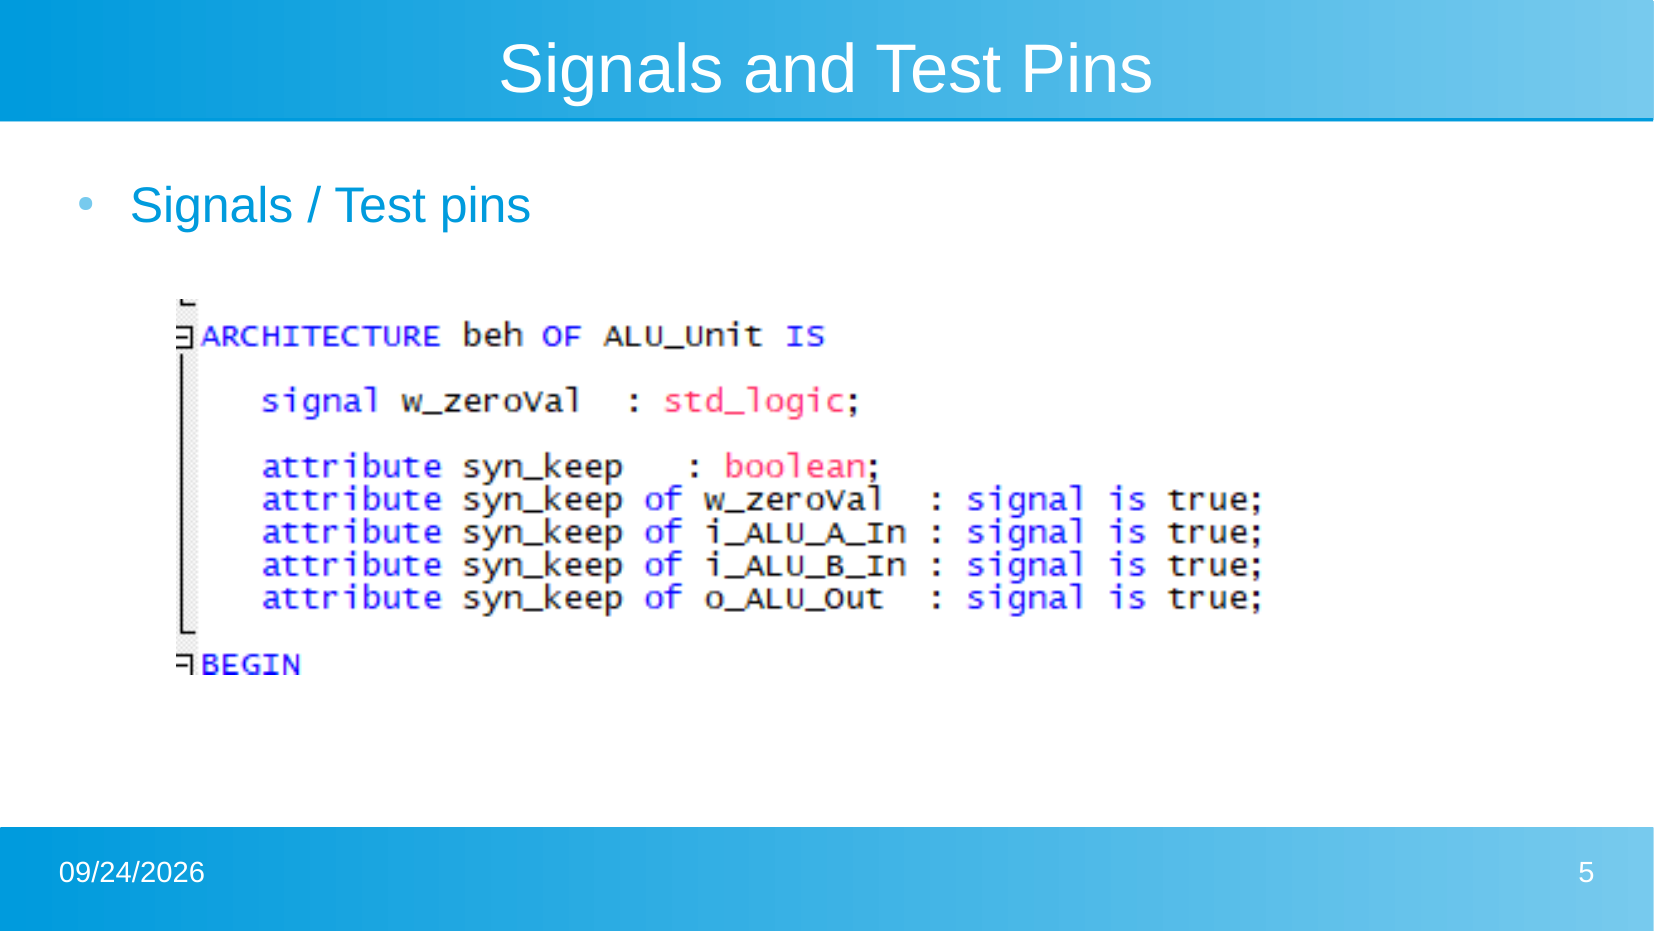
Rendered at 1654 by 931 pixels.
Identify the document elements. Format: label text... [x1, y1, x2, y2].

list Signals / Test pins [59, 177, 1595, 768]
title Signals and Test Pins [59, 29, 1595, 108]
picture [176, 299, 1524, 676]
